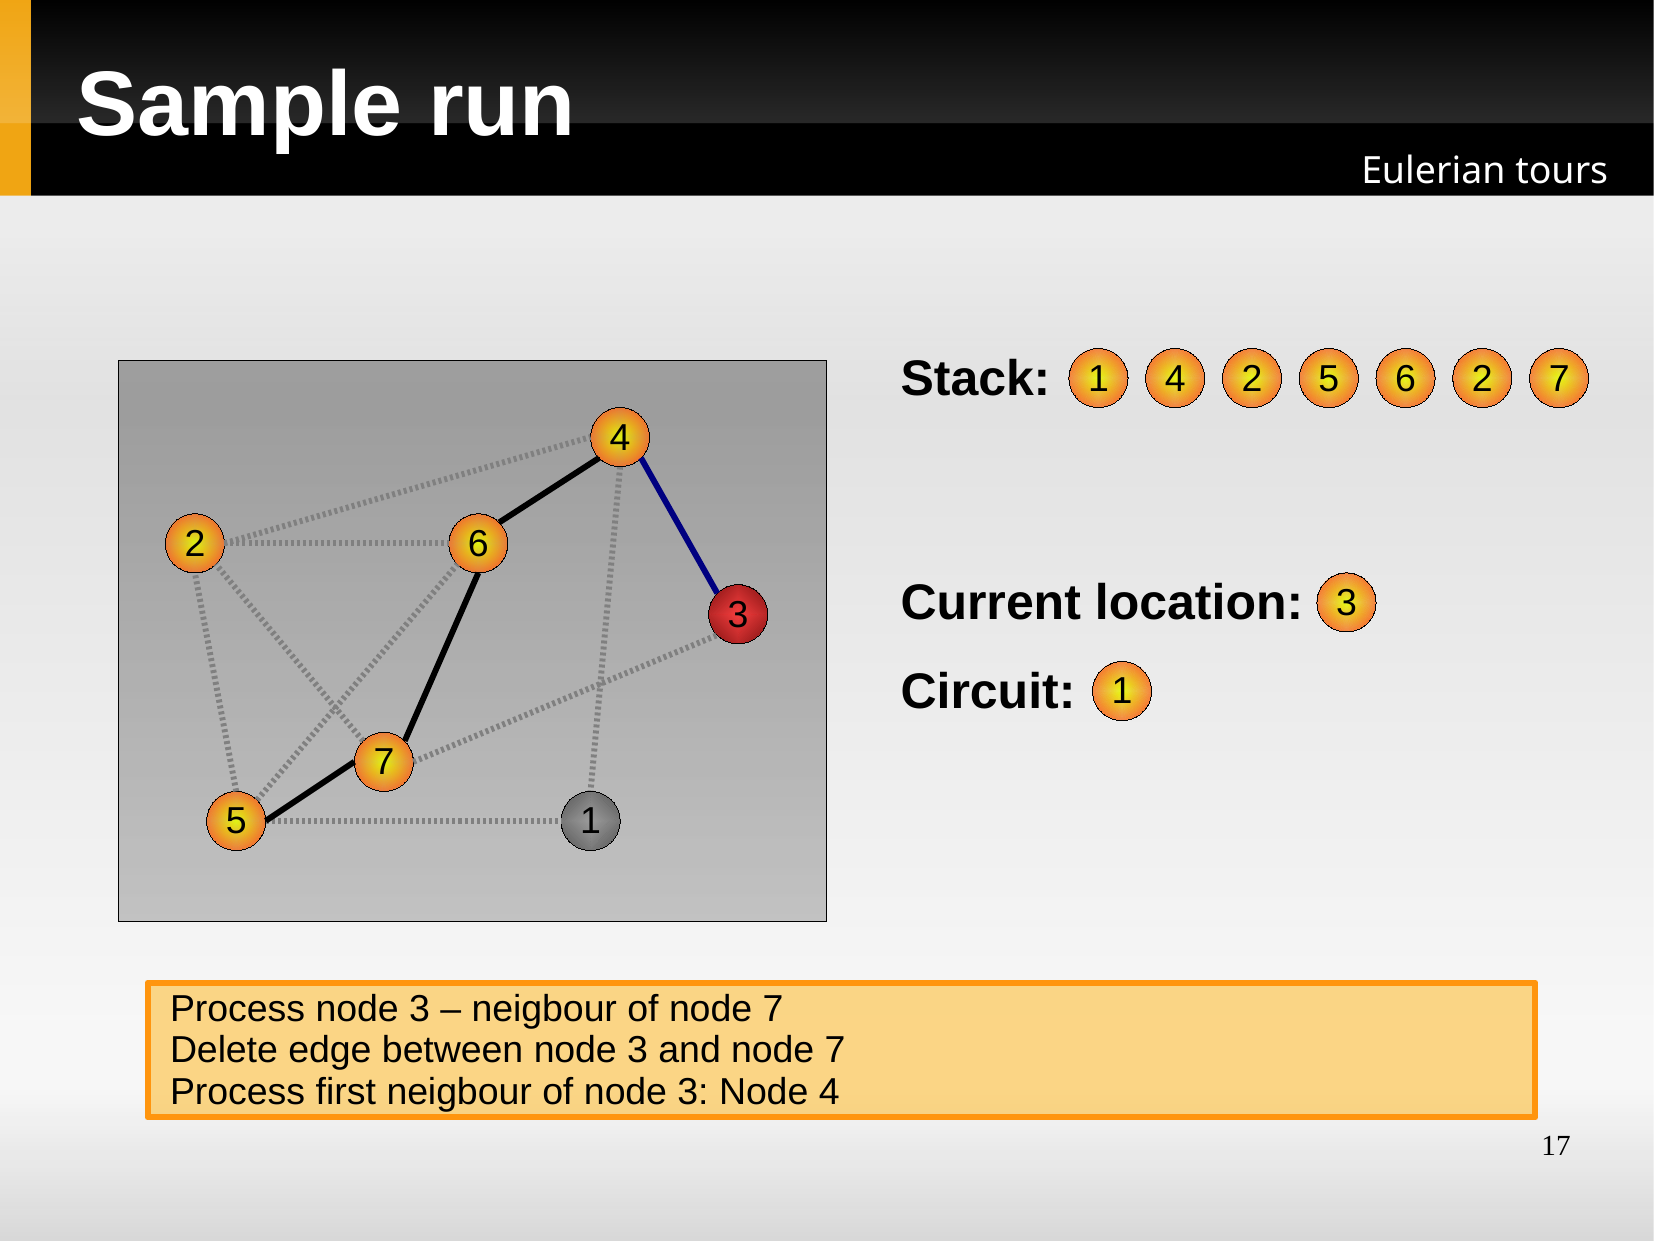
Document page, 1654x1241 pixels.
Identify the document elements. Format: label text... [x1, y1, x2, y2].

text_box Current location: [885, 567, 1359, 638]
text_box 3 [1316, 572, 1377, 632]
text_box 7 [1529, 348, 1589, 408]
text_box 6 [448, 513, 508, 573]
text_box 1 [1068, 348, 1129, 408]
text_box 2 [1222, 348, 1282, 408]
title Sample run [76, 0, 1565, 208]
text_box 6 [1375, 348, 1436, 408]
text_box Process node 3 – neigbour of node 7 Delete edge between node 3 and node 7 Process first neigbour of node 3: Node 4 [147, 982, 1536, 1118]
text_box 4 [1145, 348, 1205, 408]
text_box 2 [165, 513, 225, 573]
text_box 7 [354, 732, 414, 792]
text_box 1 [1092, 661, 1152, 721]
text_box Stack: [885, 342, 1123, 414]
text_box 5 [1299, 348, 1359, 408]
text_box 1 [561, 791, 621, 851]
text_box Circuit: [885, 655, 1093, 727]
picture [0, 0, 1654, 1241]
text_box 5 [206, 791, 266, 851]
text_box 2 [1452, 348, 1512, 408]
text_box 3 [708, 584, 768, 644]
text_box 4 [590, 407, 650, 467]
text_box [118, 360, 827, 922]
